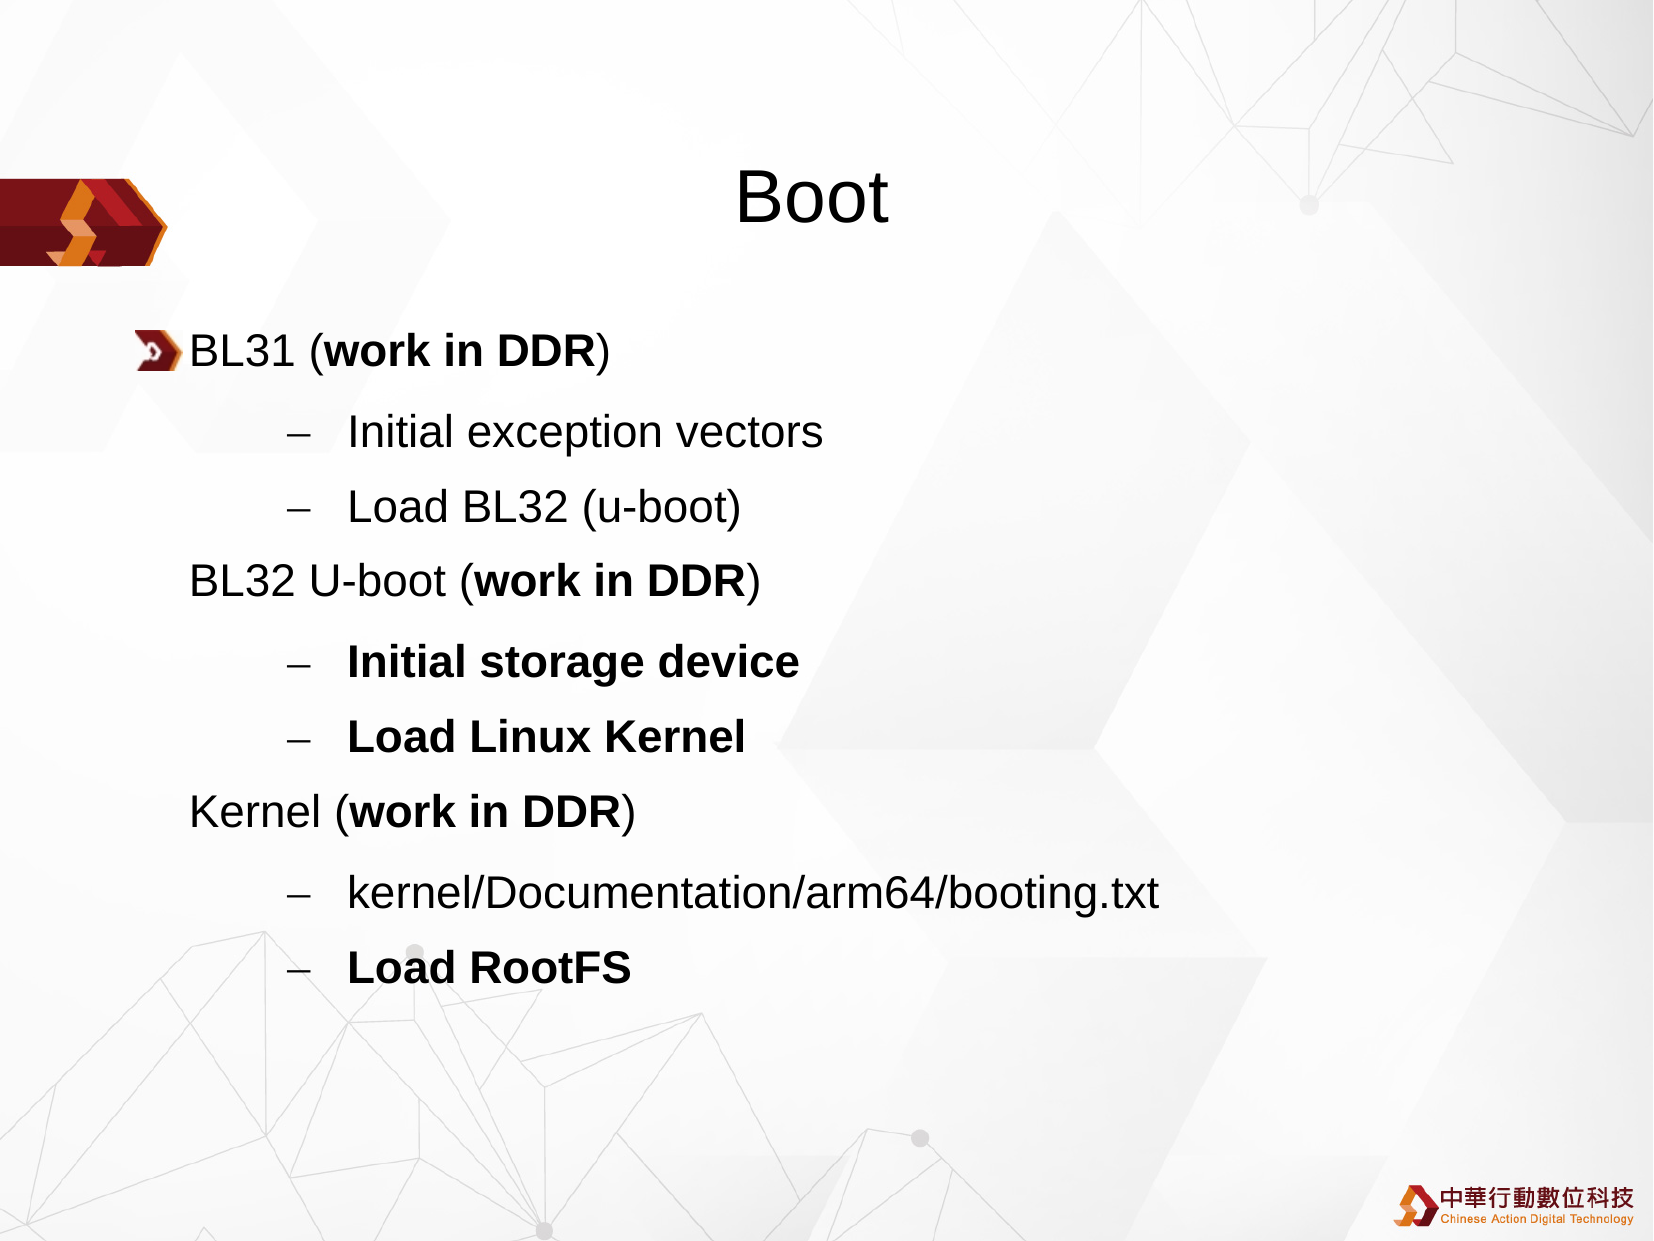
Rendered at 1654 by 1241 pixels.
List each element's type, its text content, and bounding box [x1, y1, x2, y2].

picture [0, 0, 1654, 1241]
list BL31 (work in DDR) Initial exception vectors Load BL32 (u-boot) BL32 U-boot (work in DDR) Initial storage device Load Linux Kernel Kernel (work in DDR) kernel/Documentation/arm64/booting.txt Load RootFS [118, 324, 1571, 1045]
title Boot [118, 112, 1506, 281]
